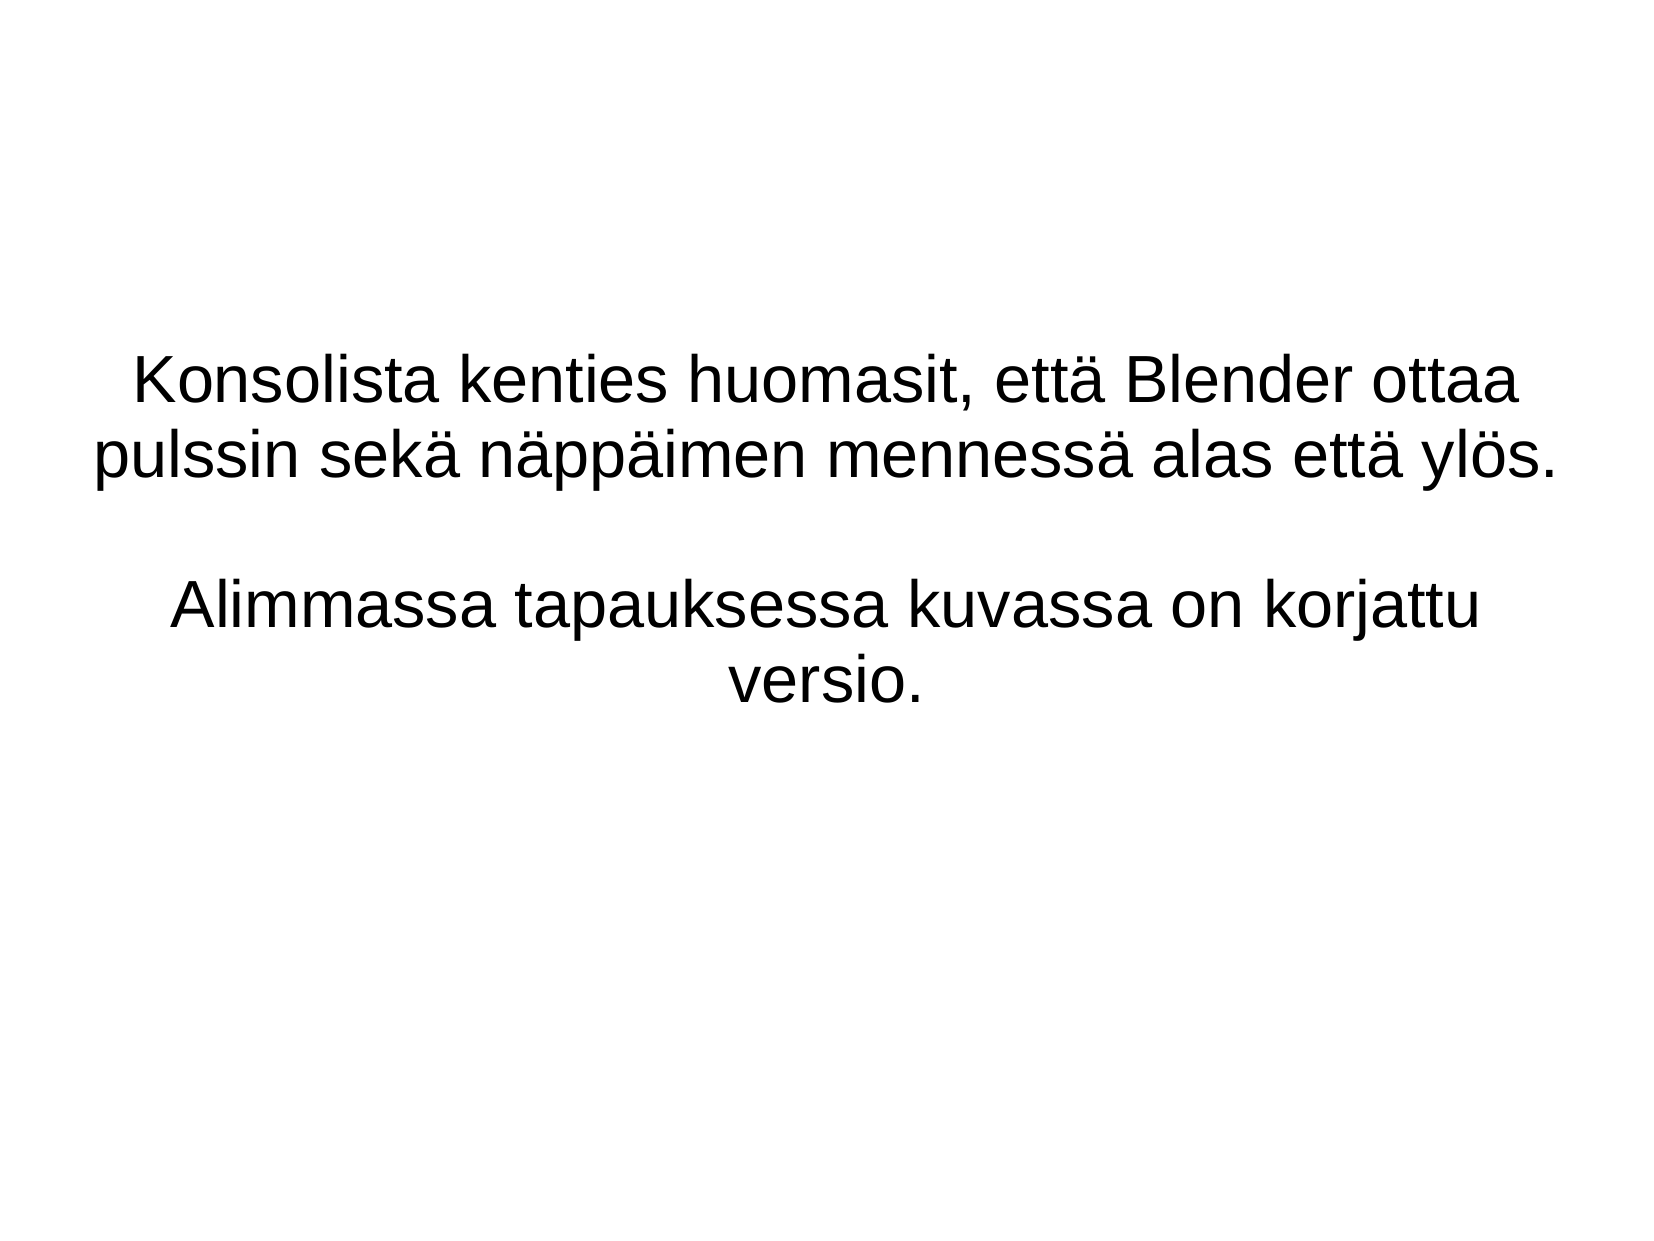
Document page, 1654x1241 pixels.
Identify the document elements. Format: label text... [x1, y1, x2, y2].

subtitle Konsolista kenties huomasit, että Blender ottaa pulssin sekä näppäimen mennessä alas että ylös. Alimmassa tapauksessa kuvassa on korjattu versio. [82, 49, 1571, 1010]
